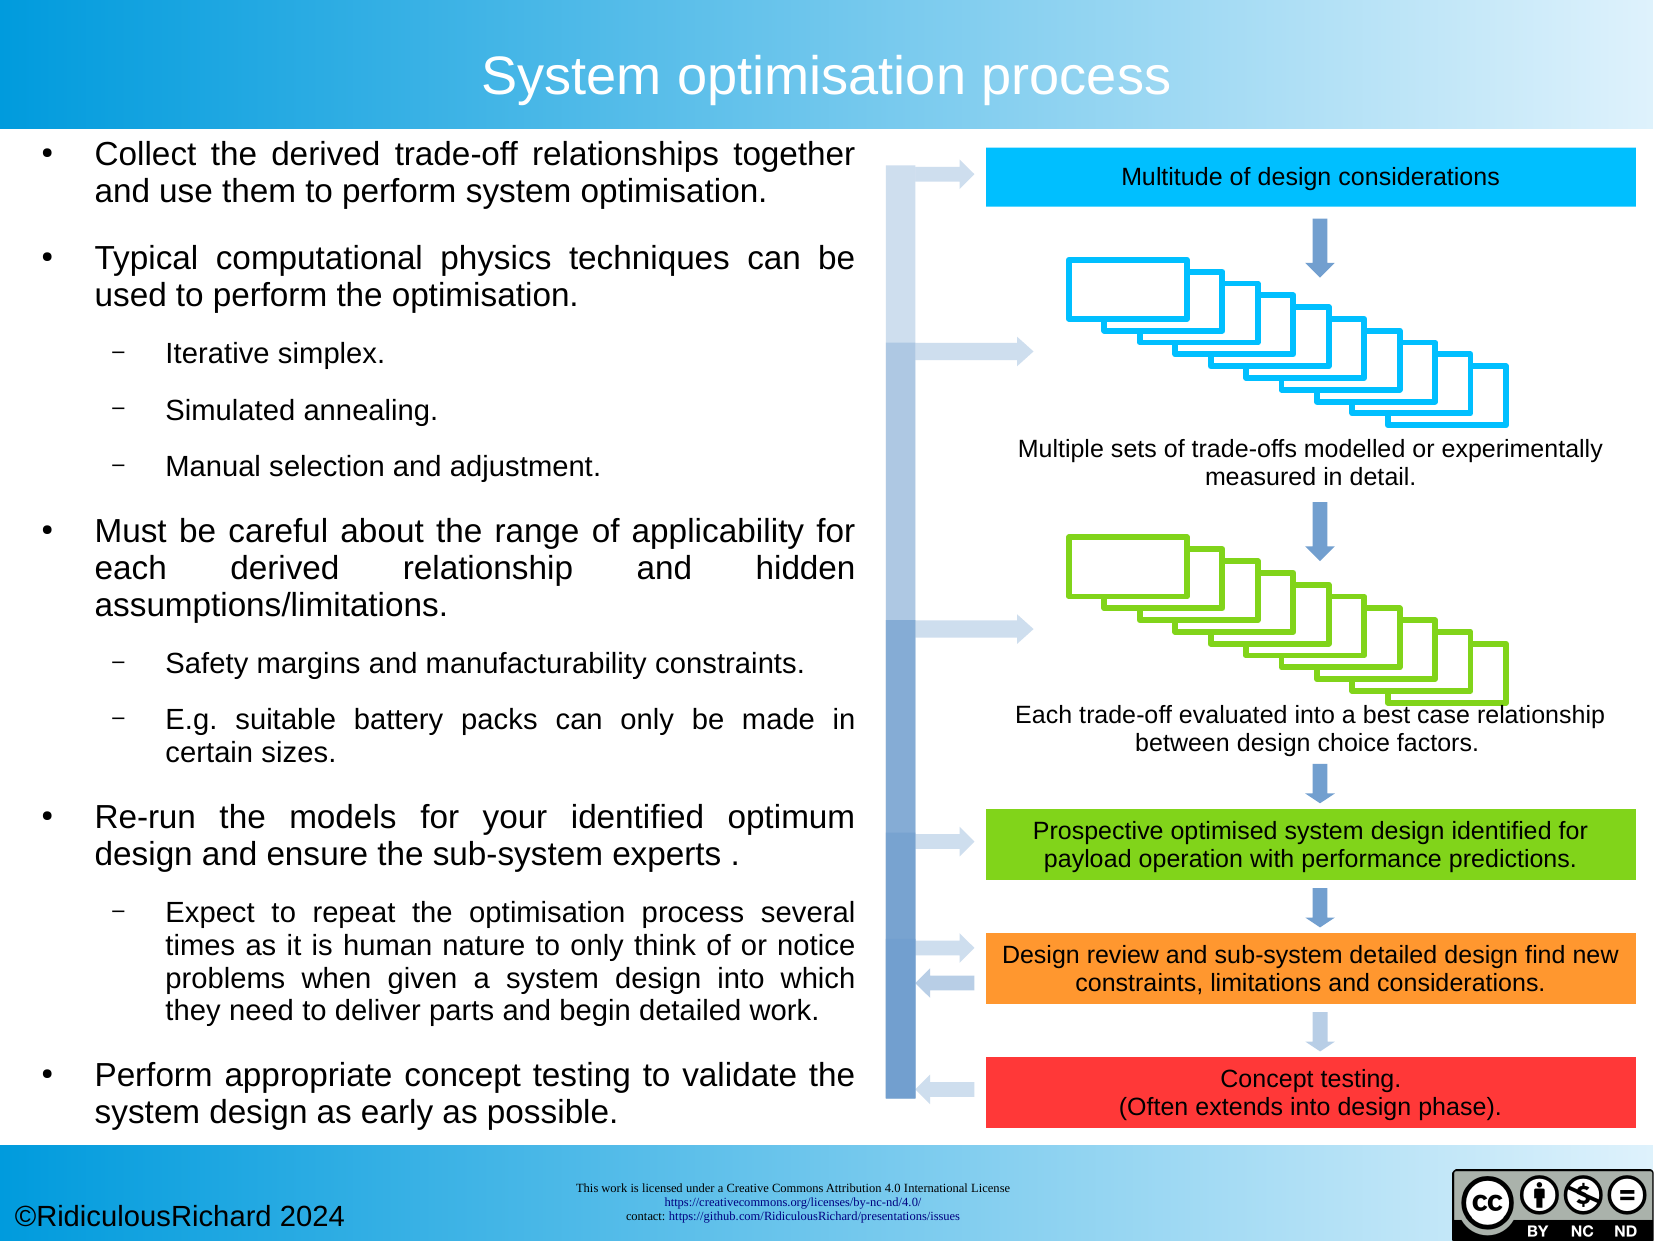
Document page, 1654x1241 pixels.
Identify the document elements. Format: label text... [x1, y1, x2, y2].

text_box Concept testing. (Often extends into design phase). [986, 1057, 1636, 1128]
text_box Multiple sets of trade-offs modelled or experimentally measured in detail. [986, 427, 1636, 499]
text_box [1305, 502, 1335, 562]
list Collect the derived trade-off relationships together and use them to perform system optimisation. Typical computational physics techniques can be used to perform the optimisation. Iterative simplex. Simulated annealing. Manual selection and adjustment. Must be careful about the range of applicability for each derived relationship and hidden assumptions/limitations. Safety margins and manufacturability constraints. E.g. suitable battery packs can only be made in certain sizes. Re-run the models for your identified optimum design and ensure the sub-system experts . Expect to repeat the optimisation process several times as it is human nature to only think of or notice problems when given a system design into which they need to deliver parts and begin detailed work. Perform appropriate concept testing to validate the system design as early as possible. [23, 135, 857, 1152]
picture [138, 1152, 142, 1241]
text_box Multitude of design considerations [986, 147, 1636, 207]
text_box Each trade-off evaluated into a best case relationship between design choice factors. [986, 693, 1636, 764]
text_box Prospective optimised system design identified for payload operation with performance predictions. [986, 809, 1636, 880]
text_box [1068, 537, 1506, 693]
picture [1452, 1169, 1654, 1241]
text_box [885, 159, 1034, 1105]
text_box Design review and sub-system detailed design find new constraints, limitations and considerations. [986, 933, 1636, 1004]
text_box [1305, 763, 1335, 804]
title System optimisation process [82, 23, 1571, 129]
text_box [1068, 259, 1506, 426]
text_box [1305, 1012, 1335, 1052]
text_box [1305, 888, 1335, 928]
text_box [1305, 218, 1335, 278]
